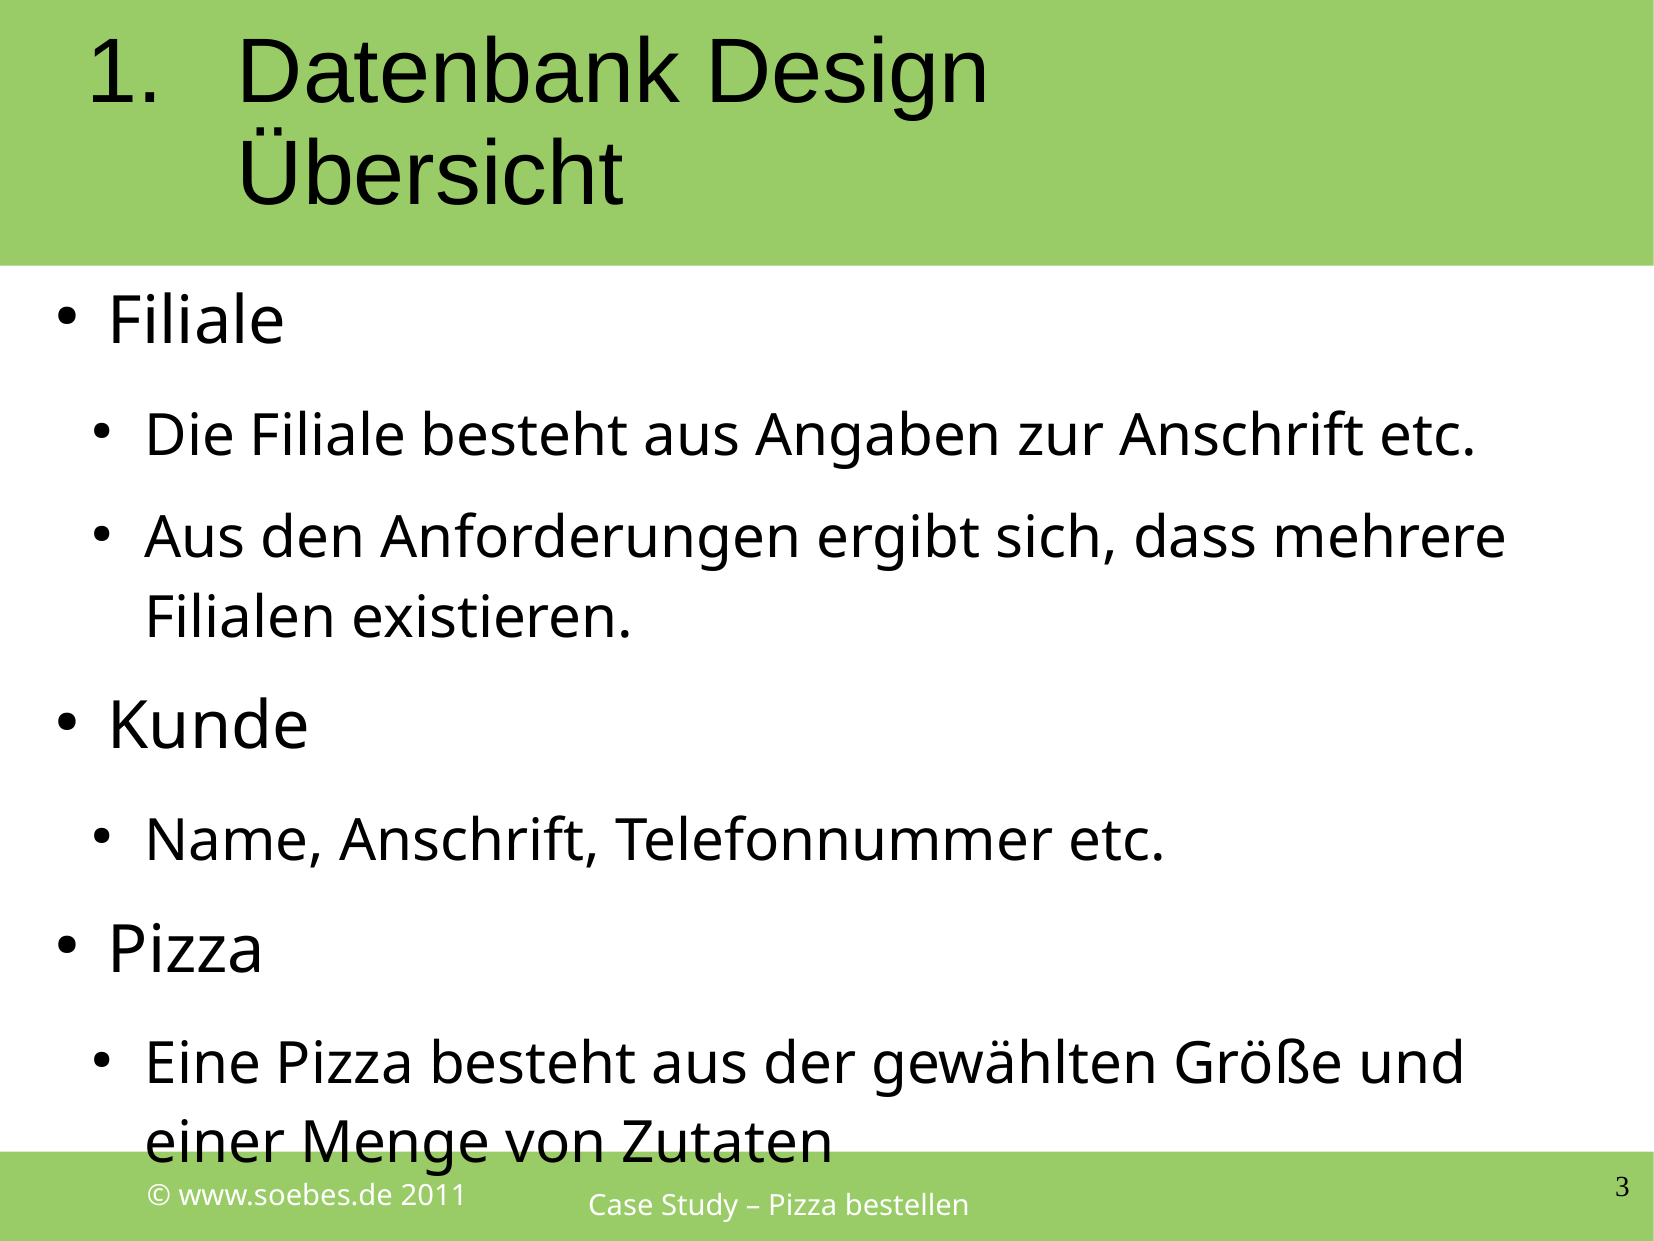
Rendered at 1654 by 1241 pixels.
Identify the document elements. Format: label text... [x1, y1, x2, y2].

title 1. Datenbank Design Übersicht [86, 17, 1576, 226]
list Filiale Die Filiale besteht aus Angaben zur Anschrift etc. Aus den Anforderungen ergibt sich, dass mehrere Filialen existieren. Kunde Name, Anschrift, Telefonnummer etc. Pizza Eine Pizza besteht aus der gewählten Größe und einer Menge von Zutaten [37, 272, 1613, 1091]
